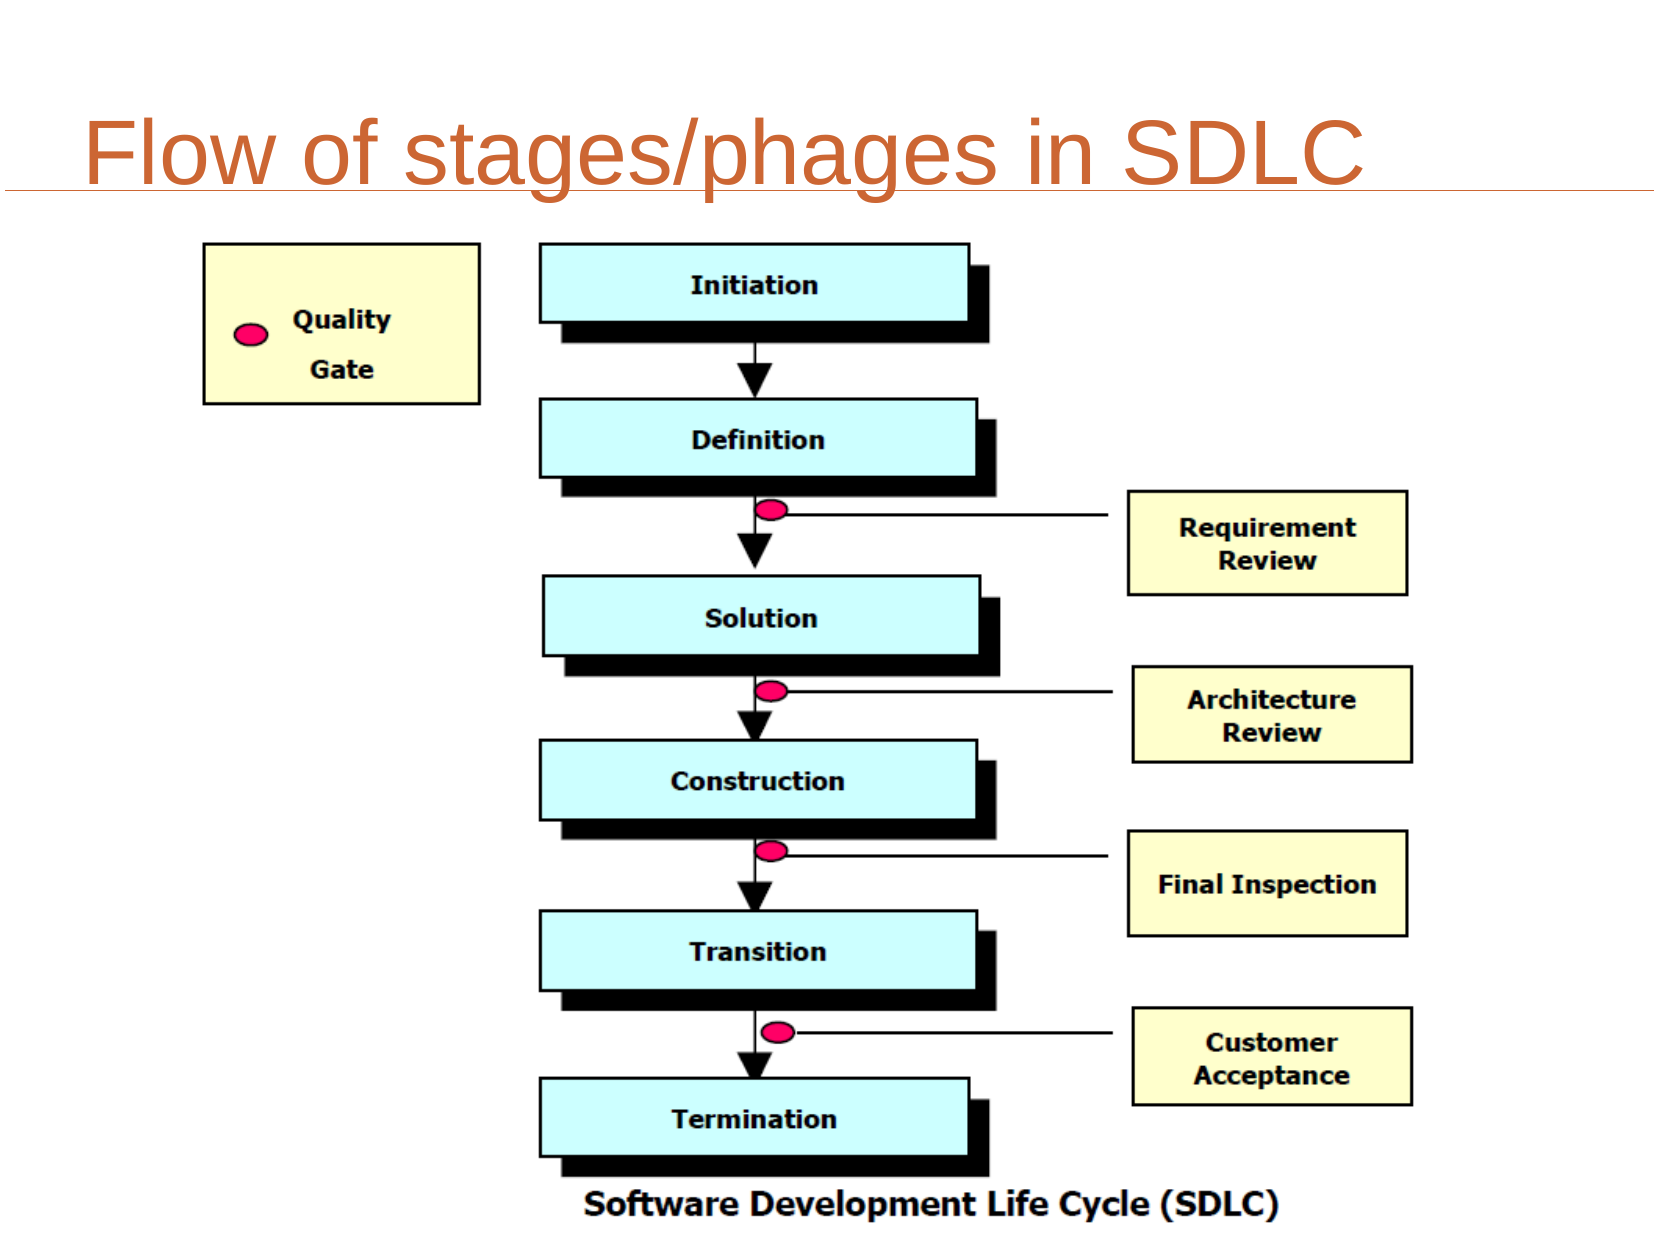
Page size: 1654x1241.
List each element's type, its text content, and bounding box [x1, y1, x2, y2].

title Flow of stages/phages in SDLC [82, 49, 1571, 257]
picture [195, 235, 1426, 1235]
